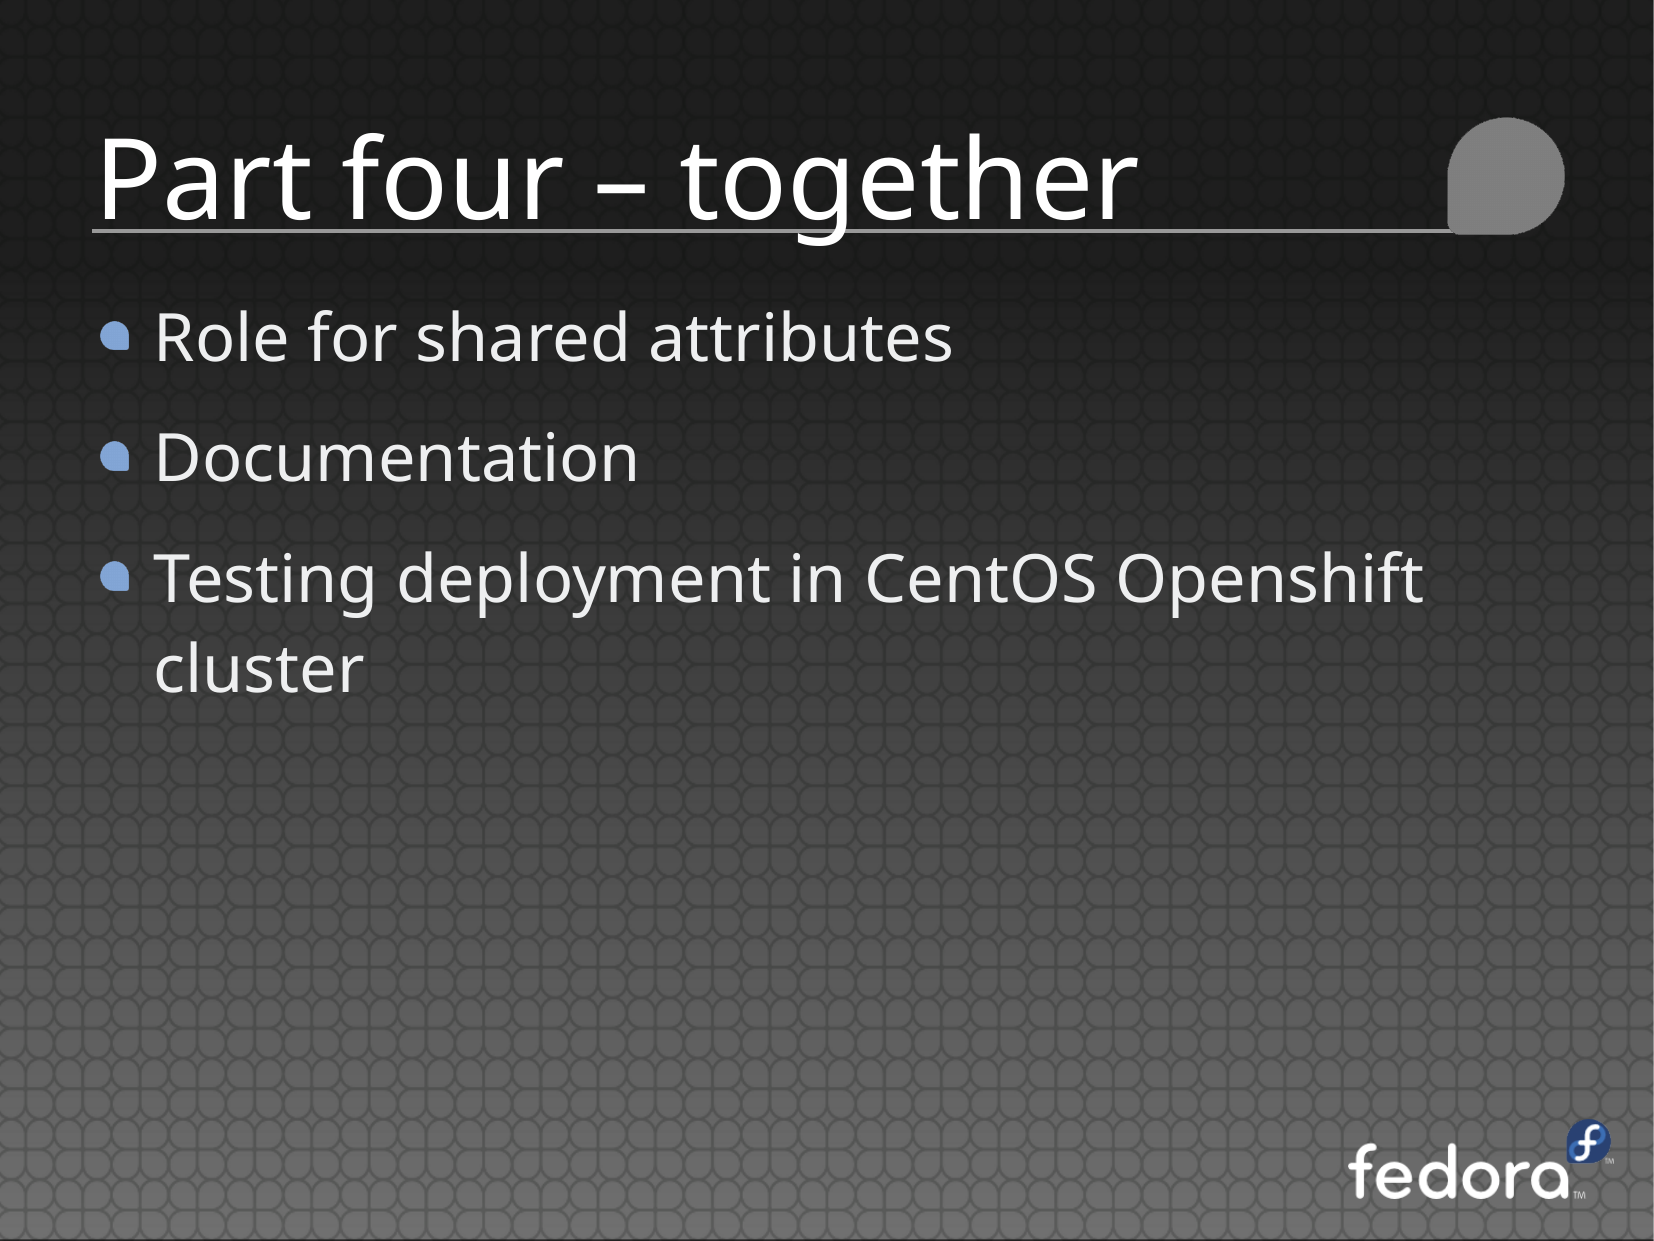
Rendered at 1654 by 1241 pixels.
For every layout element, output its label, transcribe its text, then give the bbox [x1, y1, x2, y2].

list Role for shared attributes Documentation Testing deployment in CentOS Openshift cluster [82, 290, 1571, 1094]
title Part four – together [94, 100, 1426, 251]
picture [0, 0, 1654, 1241]
